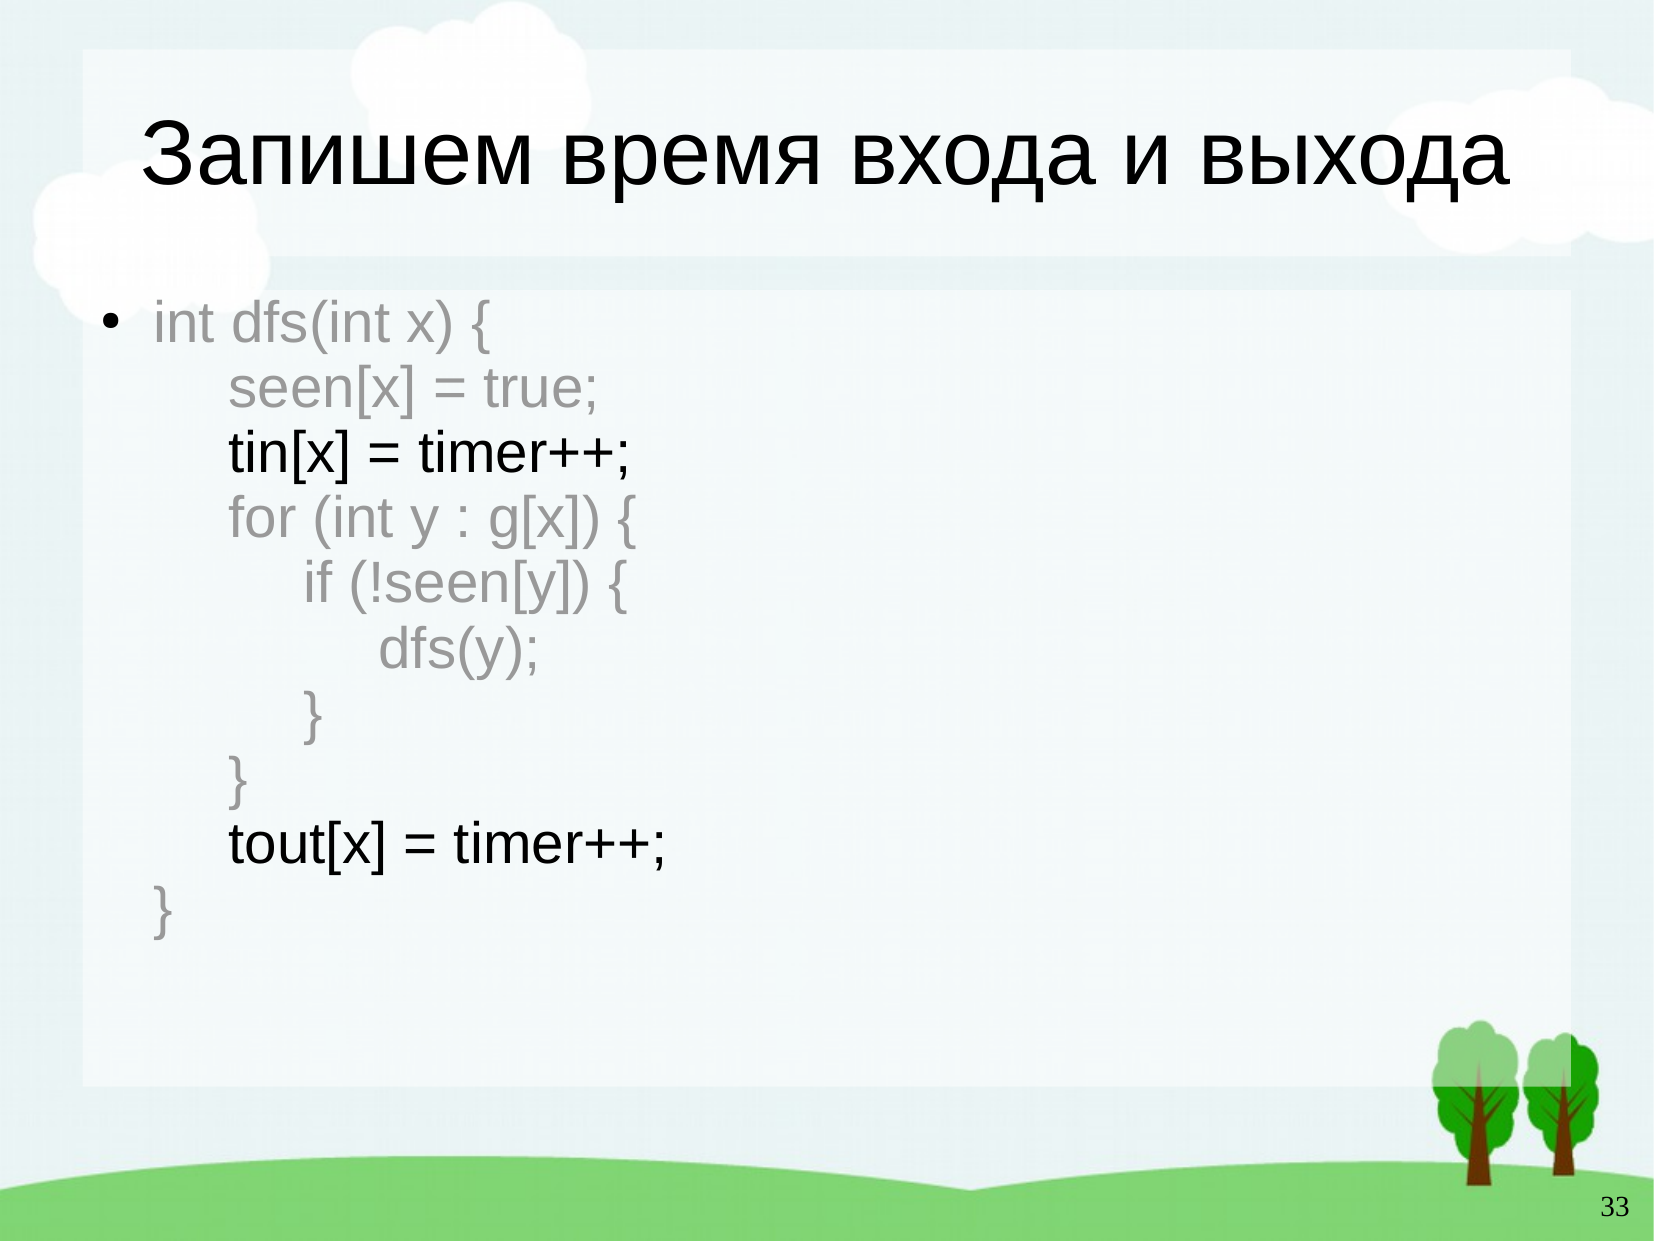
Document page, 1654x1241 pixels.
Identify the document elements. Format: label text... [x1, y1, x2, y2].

picture [0, 0, 1654, 1241]
title Запишем время входа и выхода [82, 49, 1571, 257]
list int dfs(int x) { seen[x] = true; tin[x] = timer++; for (int y : g[x]) { if (!seen[y]) { dfs(y); } } tout[x] = timer++; } [82, 290, 1571, 1087]
